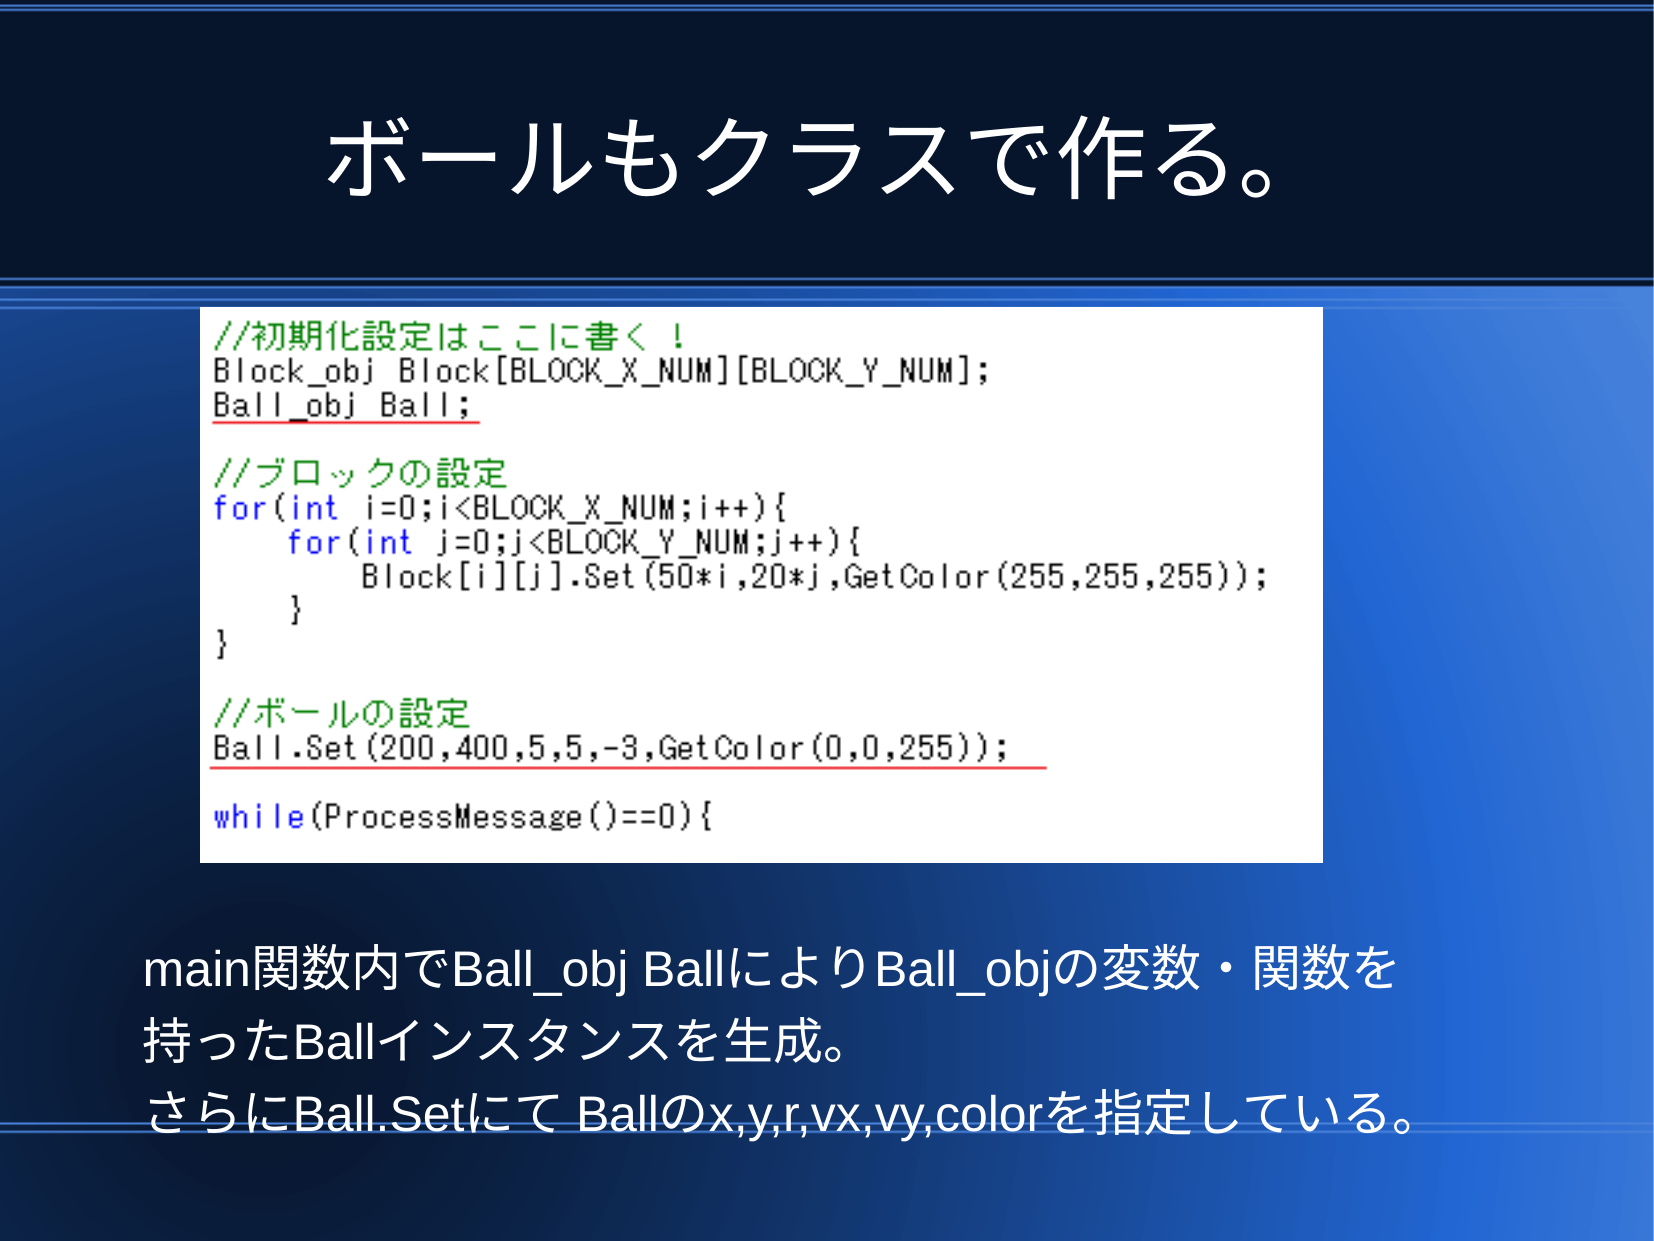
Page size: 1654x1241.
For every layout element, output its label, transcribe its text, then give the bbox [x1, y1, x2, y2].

title ボールもクラスで作る。 [82, 49, 1571, 257]
picture [0, 0, 1654, 1241]
text_box main関数内でBall_obj BallによりBall_objの変数・関数を 持ったBallインスタンスを生成。 さらにBall.Setにて Ballのx,y,r,vx,vy,colorを指定している。 [127, 921, 1382, 1104]
